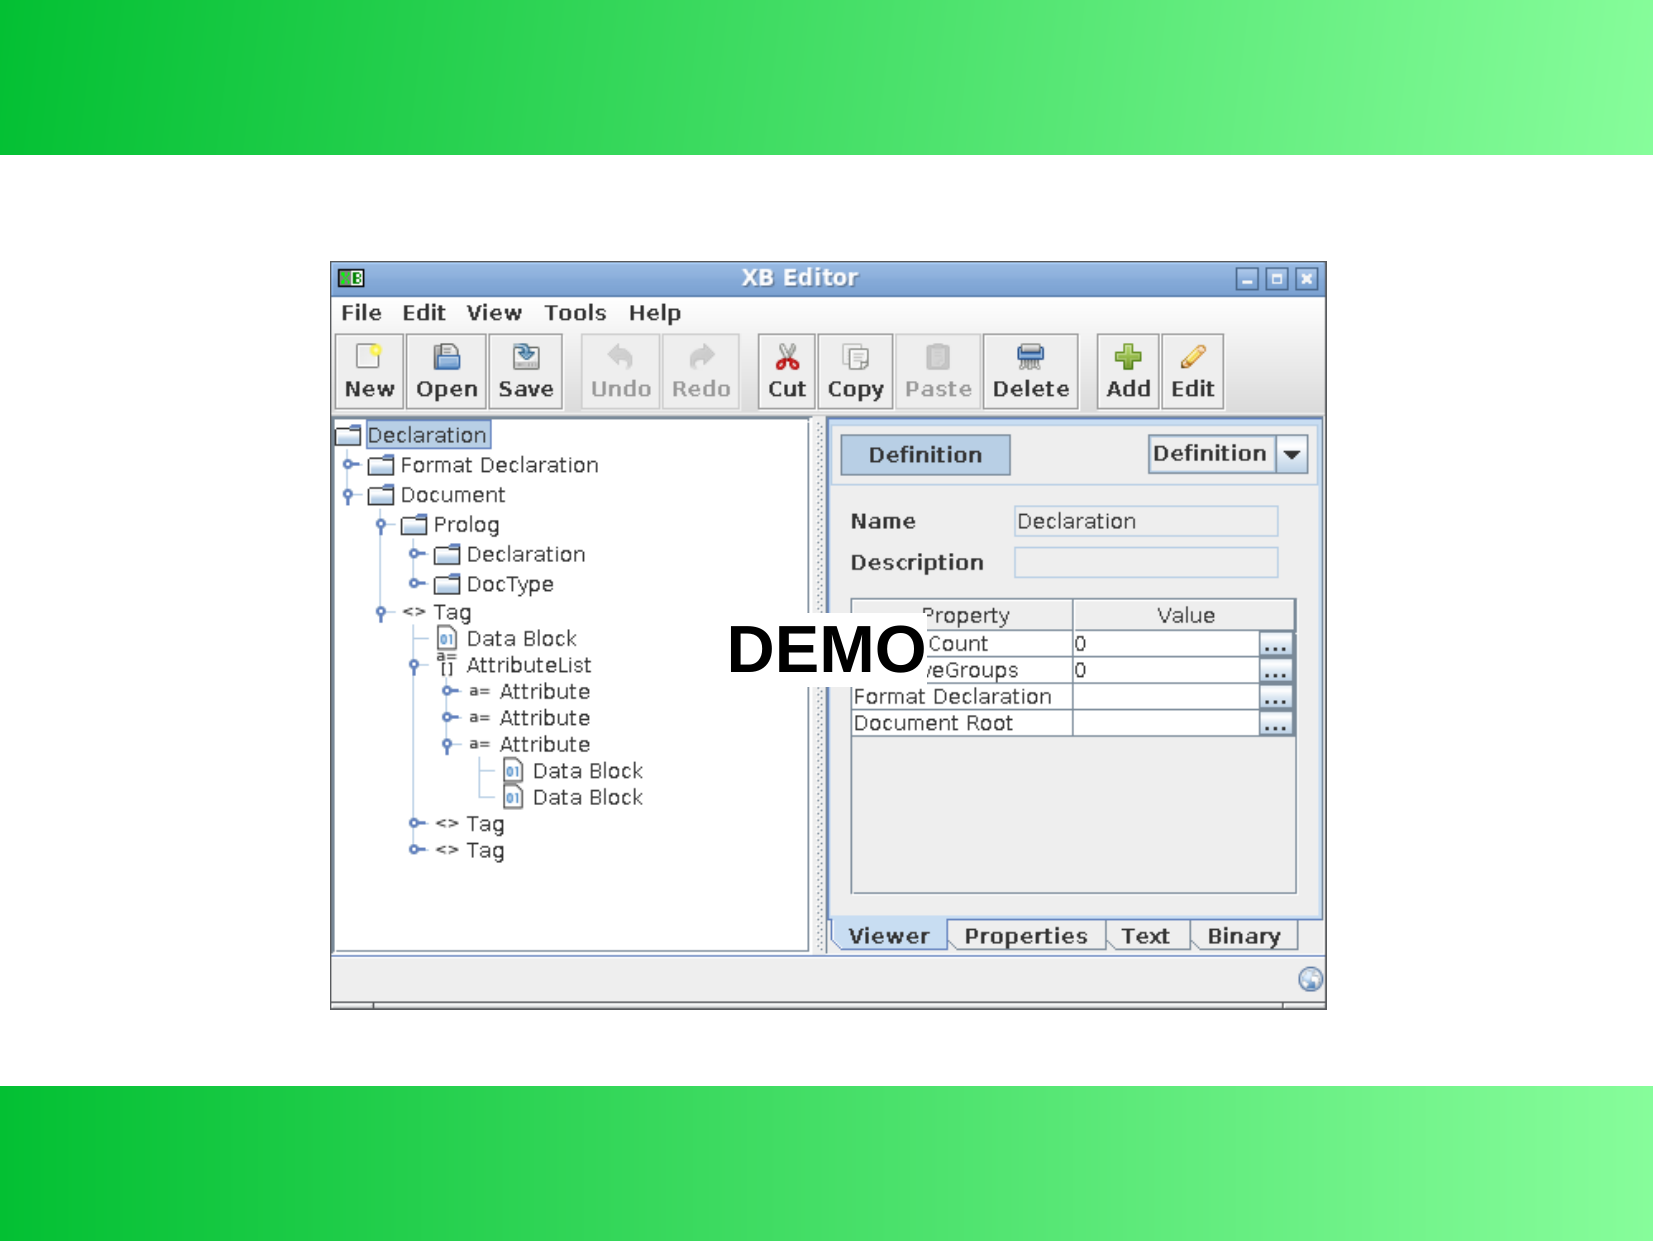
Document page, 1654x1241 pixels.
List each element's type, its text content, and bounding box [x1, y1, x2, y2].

picture [330, 261, 1327, 290]
subtitle DEMO [82, 290, 1571, 1010]
